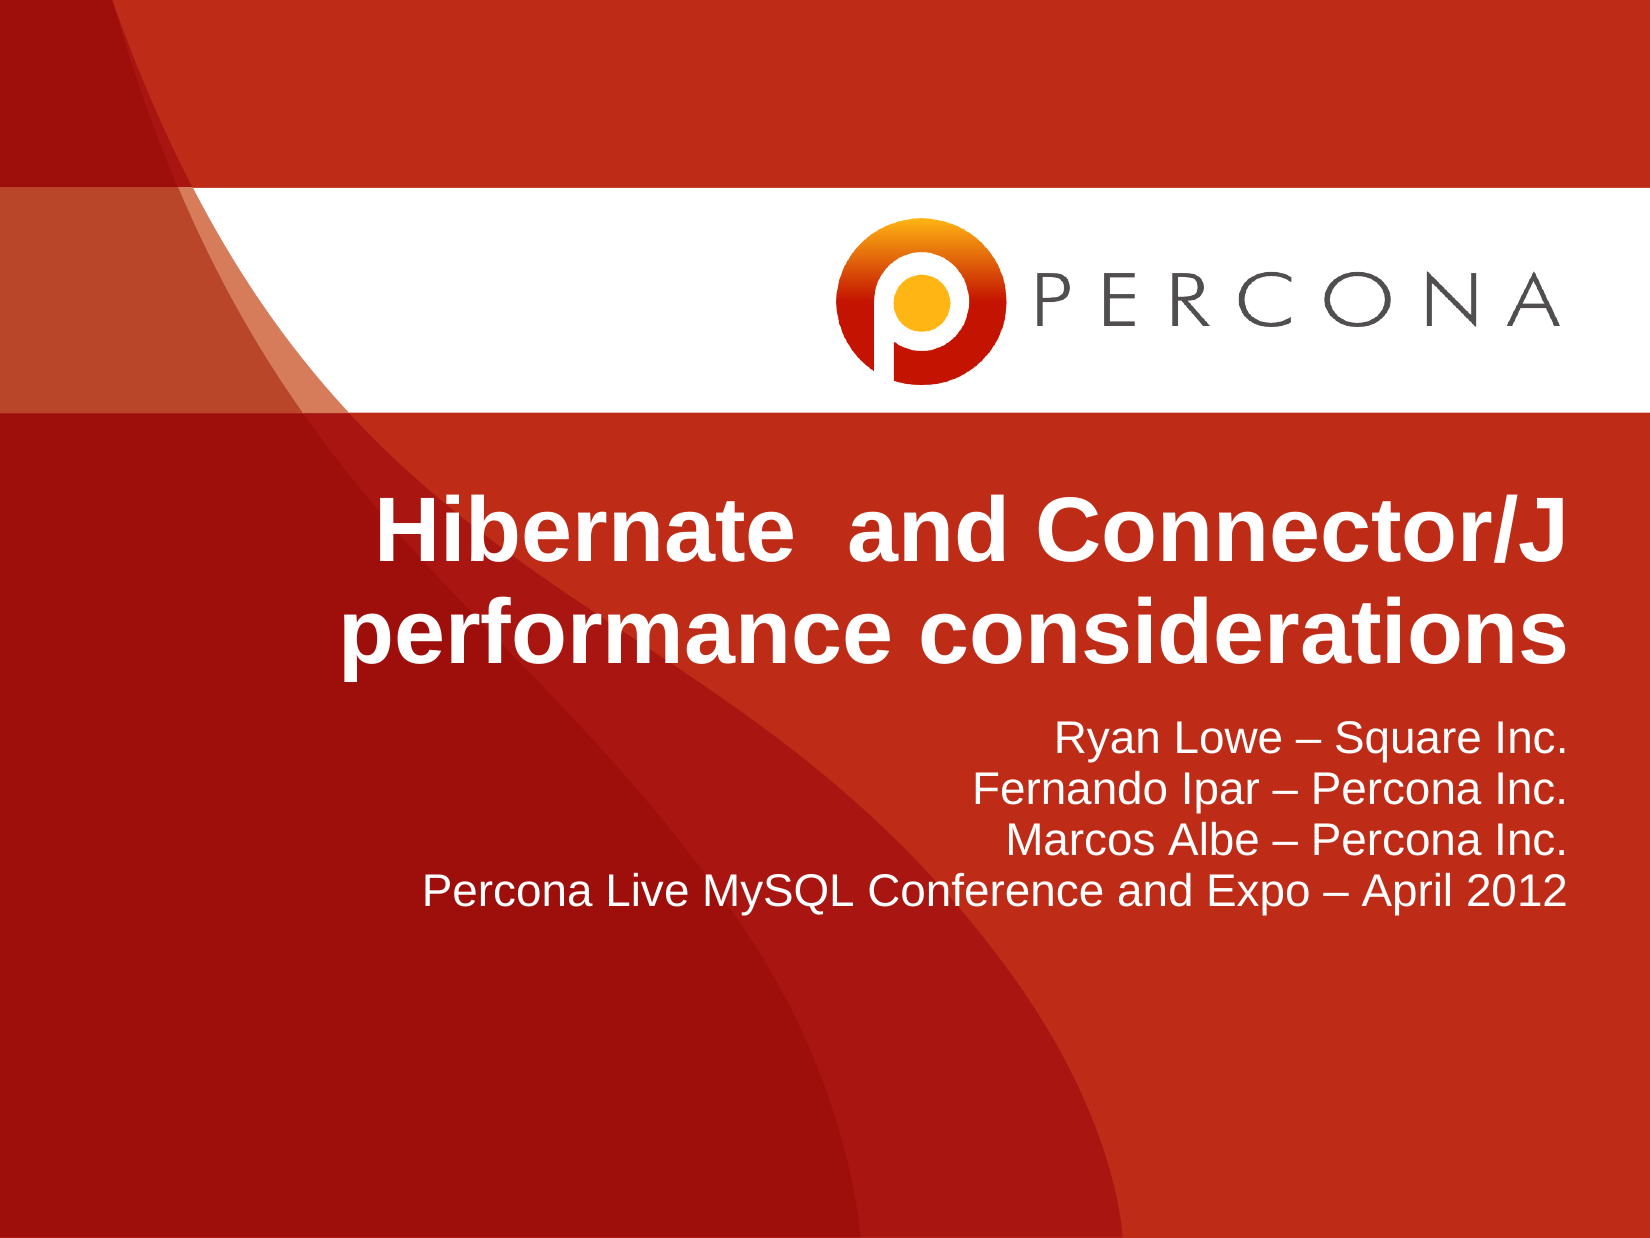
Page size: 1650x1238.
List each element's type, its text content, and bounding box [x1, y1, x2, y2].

text_box [0, 0, 1650, 1238]
title Hibernate and Connector/J performance considerations [86, 340, 1572, 824]
text_box Ryan Lowe – Square Inc. Fernando Ipar – Percona Inc. Marcos Albe – Percona Inc. Percona Live MySQL Conference and Expo – April 2012 [150, 712, 1576, 834]
picture [836, 218, 1560, 340]
